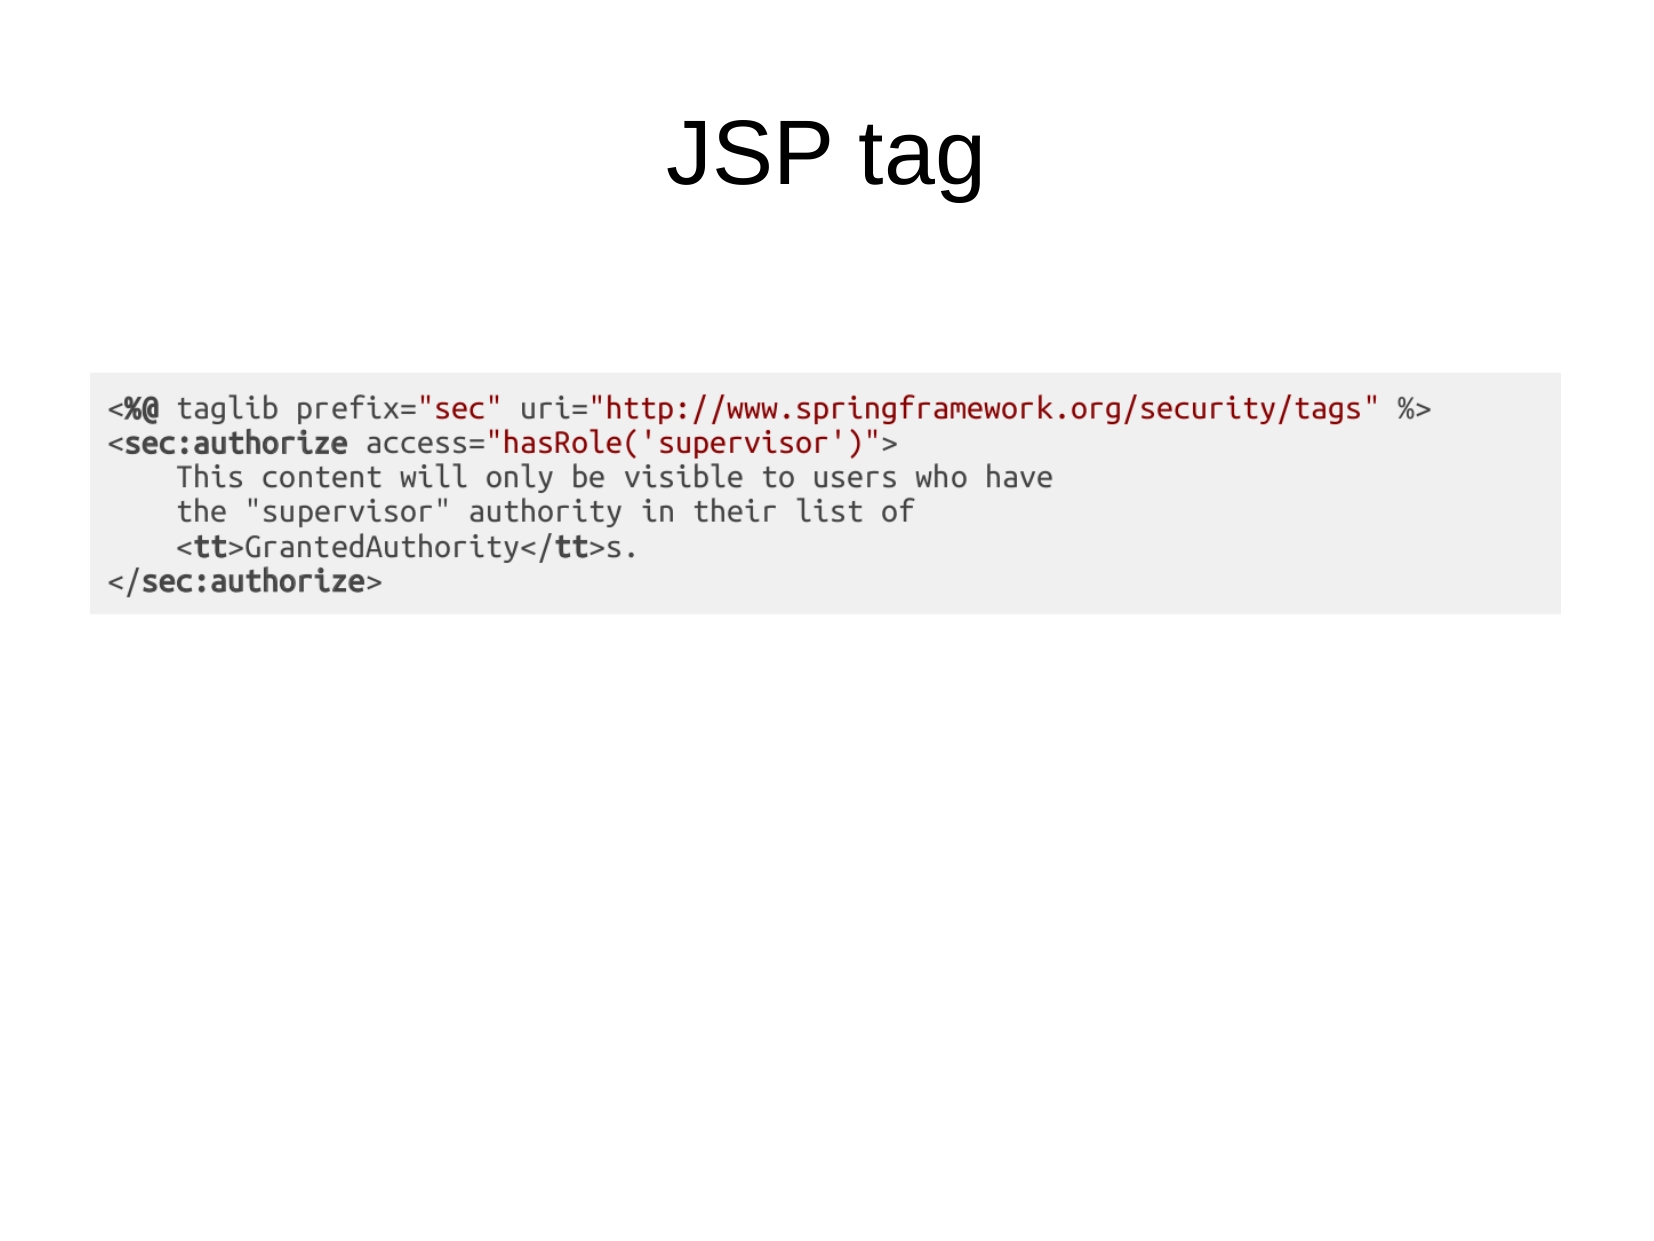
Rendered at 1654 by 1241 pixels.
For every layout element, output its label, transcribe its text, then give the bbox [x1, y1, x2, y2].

title JSP tag [82, 49, 1571, 257]
picture [81, 359, 1561, 635]
